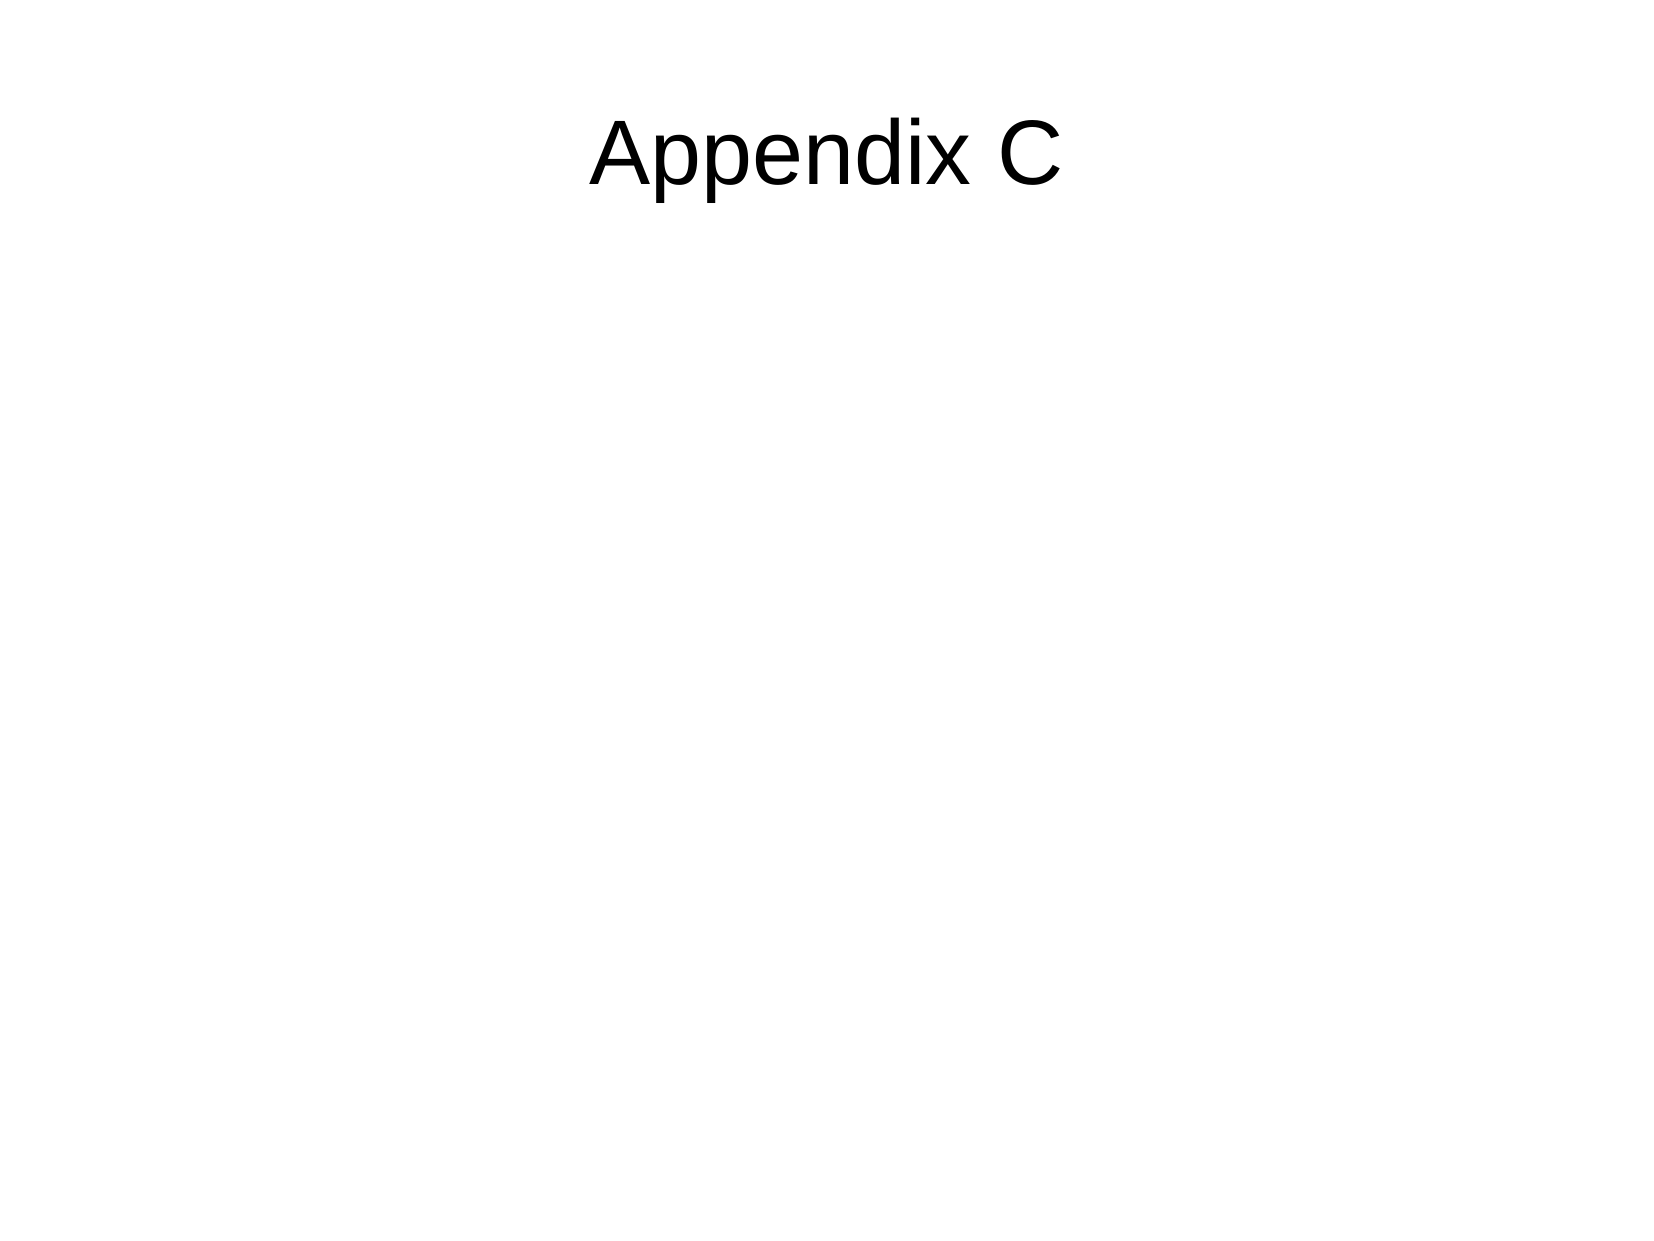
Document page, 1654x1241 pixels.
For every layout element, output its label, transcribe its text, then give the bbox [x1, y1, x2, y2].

title Appendix C [82, 49, 1571, 257]
